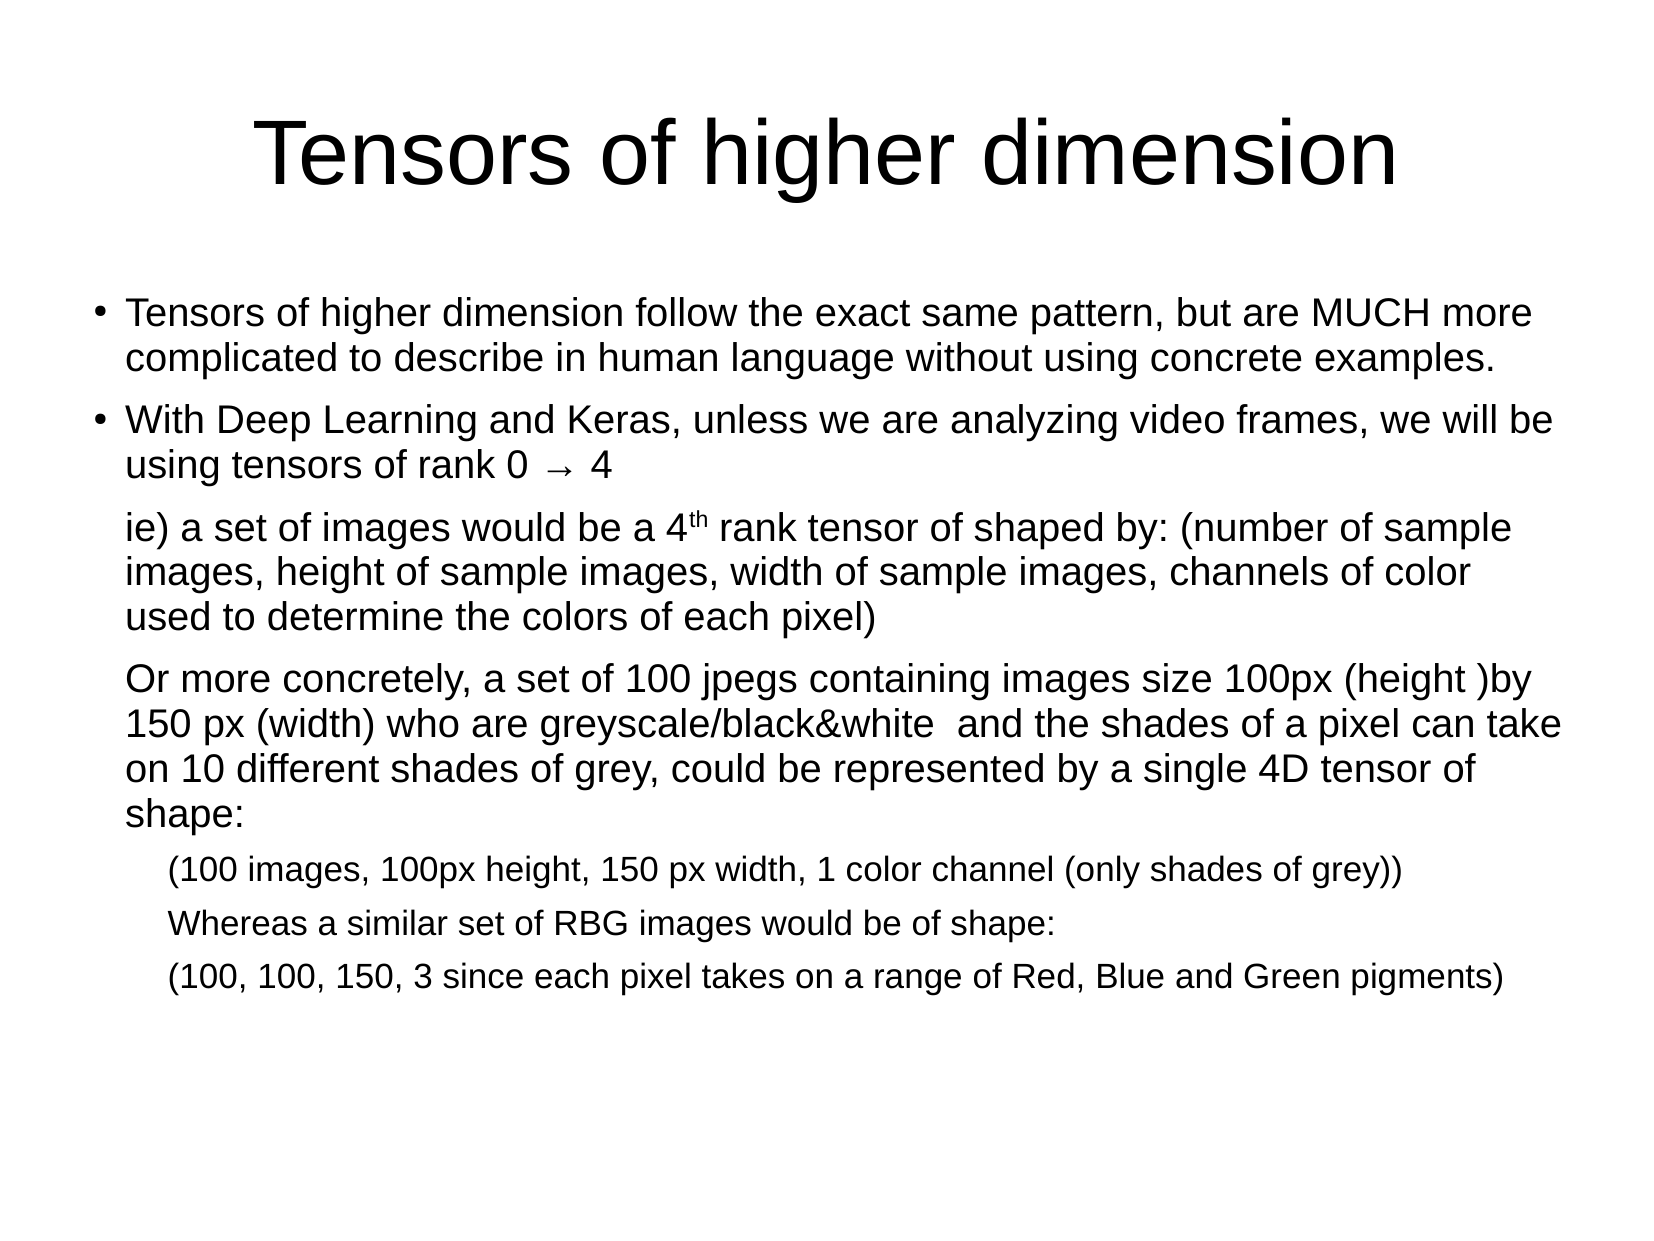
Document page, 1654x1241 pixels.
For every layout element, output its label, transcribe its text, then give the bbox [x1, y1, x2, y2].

title Tensors of higher dimension [82, 49, 1571, 257]
list Tensors of higher dimension follow the exact same pattern, but are MUCH more complicated to describe in human language without using concrete examples. With Deep Learning and Keras, unless we are analyzing video frames, we will be using tensors of rank 0 → 4 ie) a set of images would be a 4th rank tensor of shaped by: (number of sample images, height of sample images, width of sample images, channels of color used to determine the colors of each pixel) Or more concretely, a set of 100 jpegs containing images size 100px (height )by 150 px (width) who are greyscale/black&white and the shades of a pixel can take on 10 different shades of grey, could be represented by a single 4D tensor of shape: (100 images, 100px height, 150 px width, 1 color channel (only shades of grey)) Whereas a similar set of RBG images would be of shape: (100, 100, 150, 3 since each pixel takes on a range of Red, Blue and Green pigments) [82, 290, 1571, 1010]
